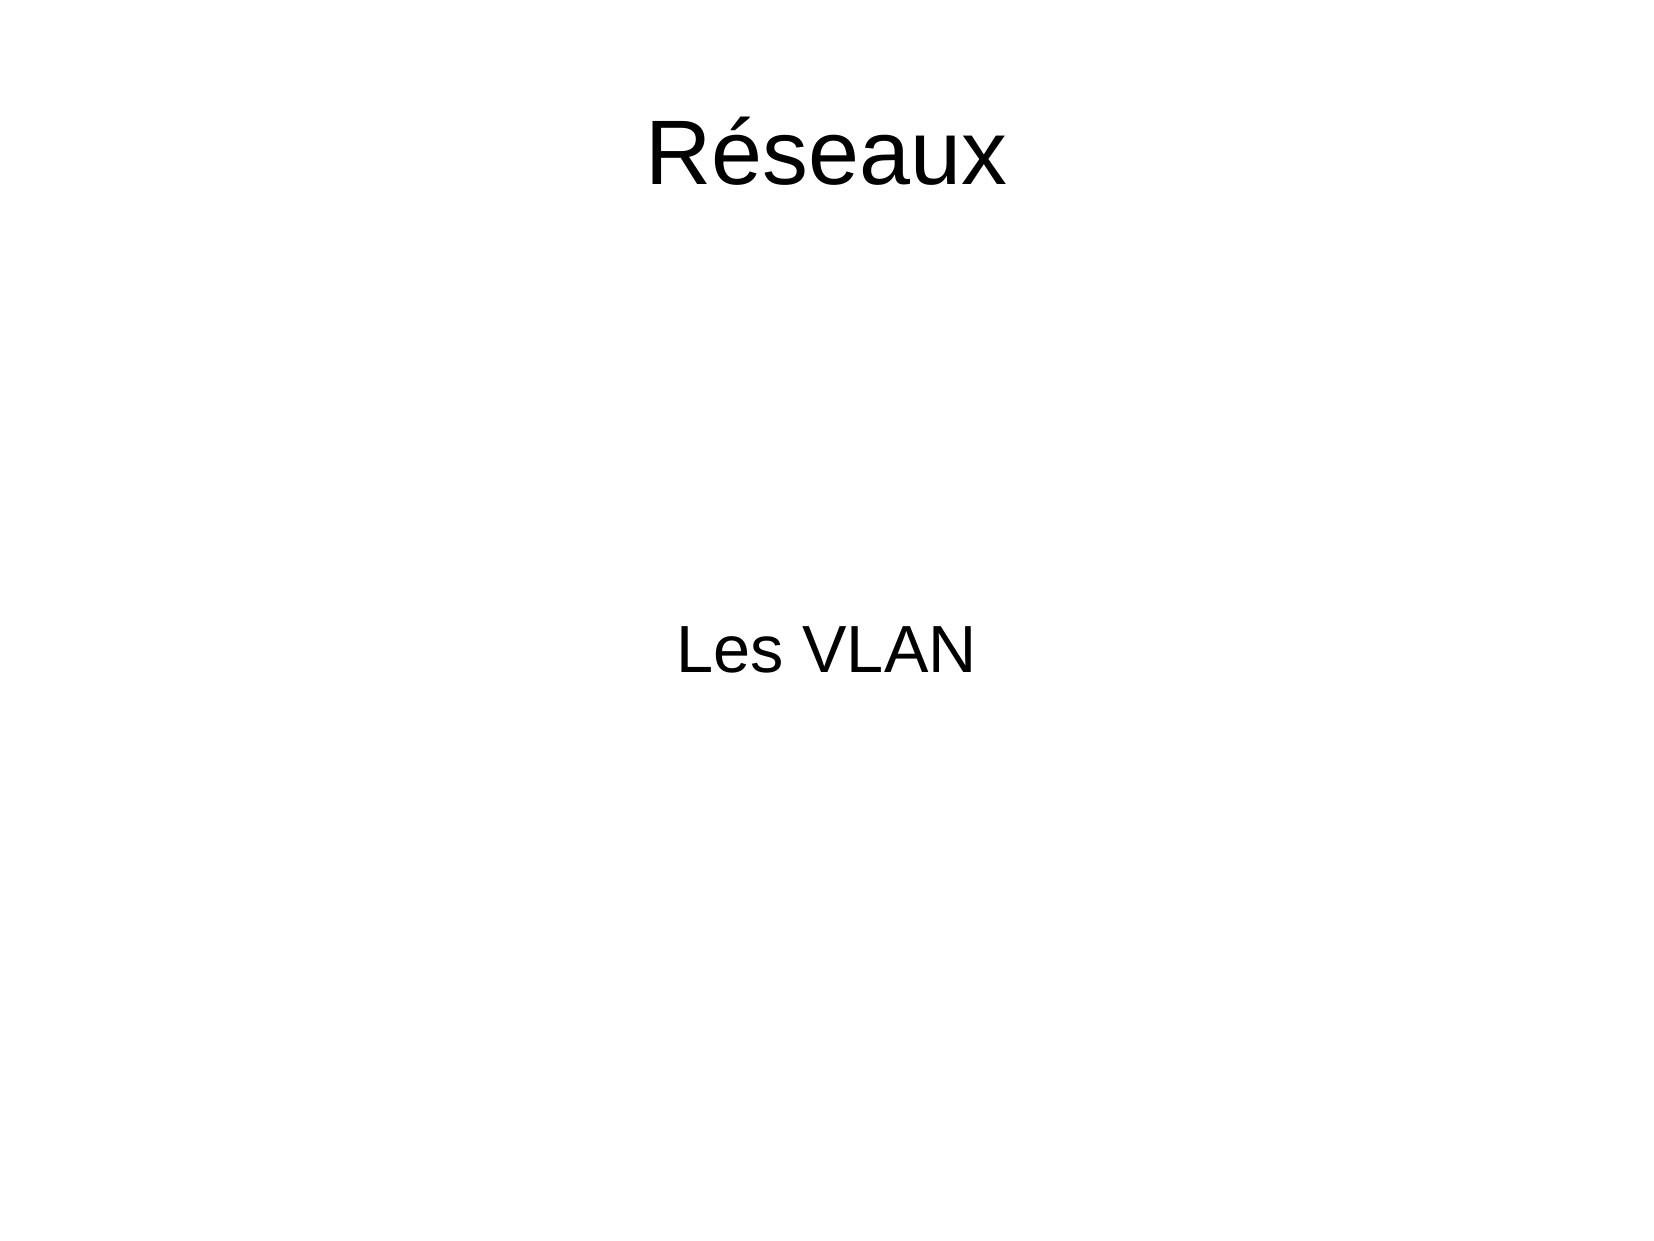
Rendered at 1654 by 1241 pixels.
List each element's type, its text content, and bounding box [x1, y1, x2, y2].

subtitle Les VLAN [82, 290, 1571, 1010]
title Réseaux [82, 49, 1571, 257]
